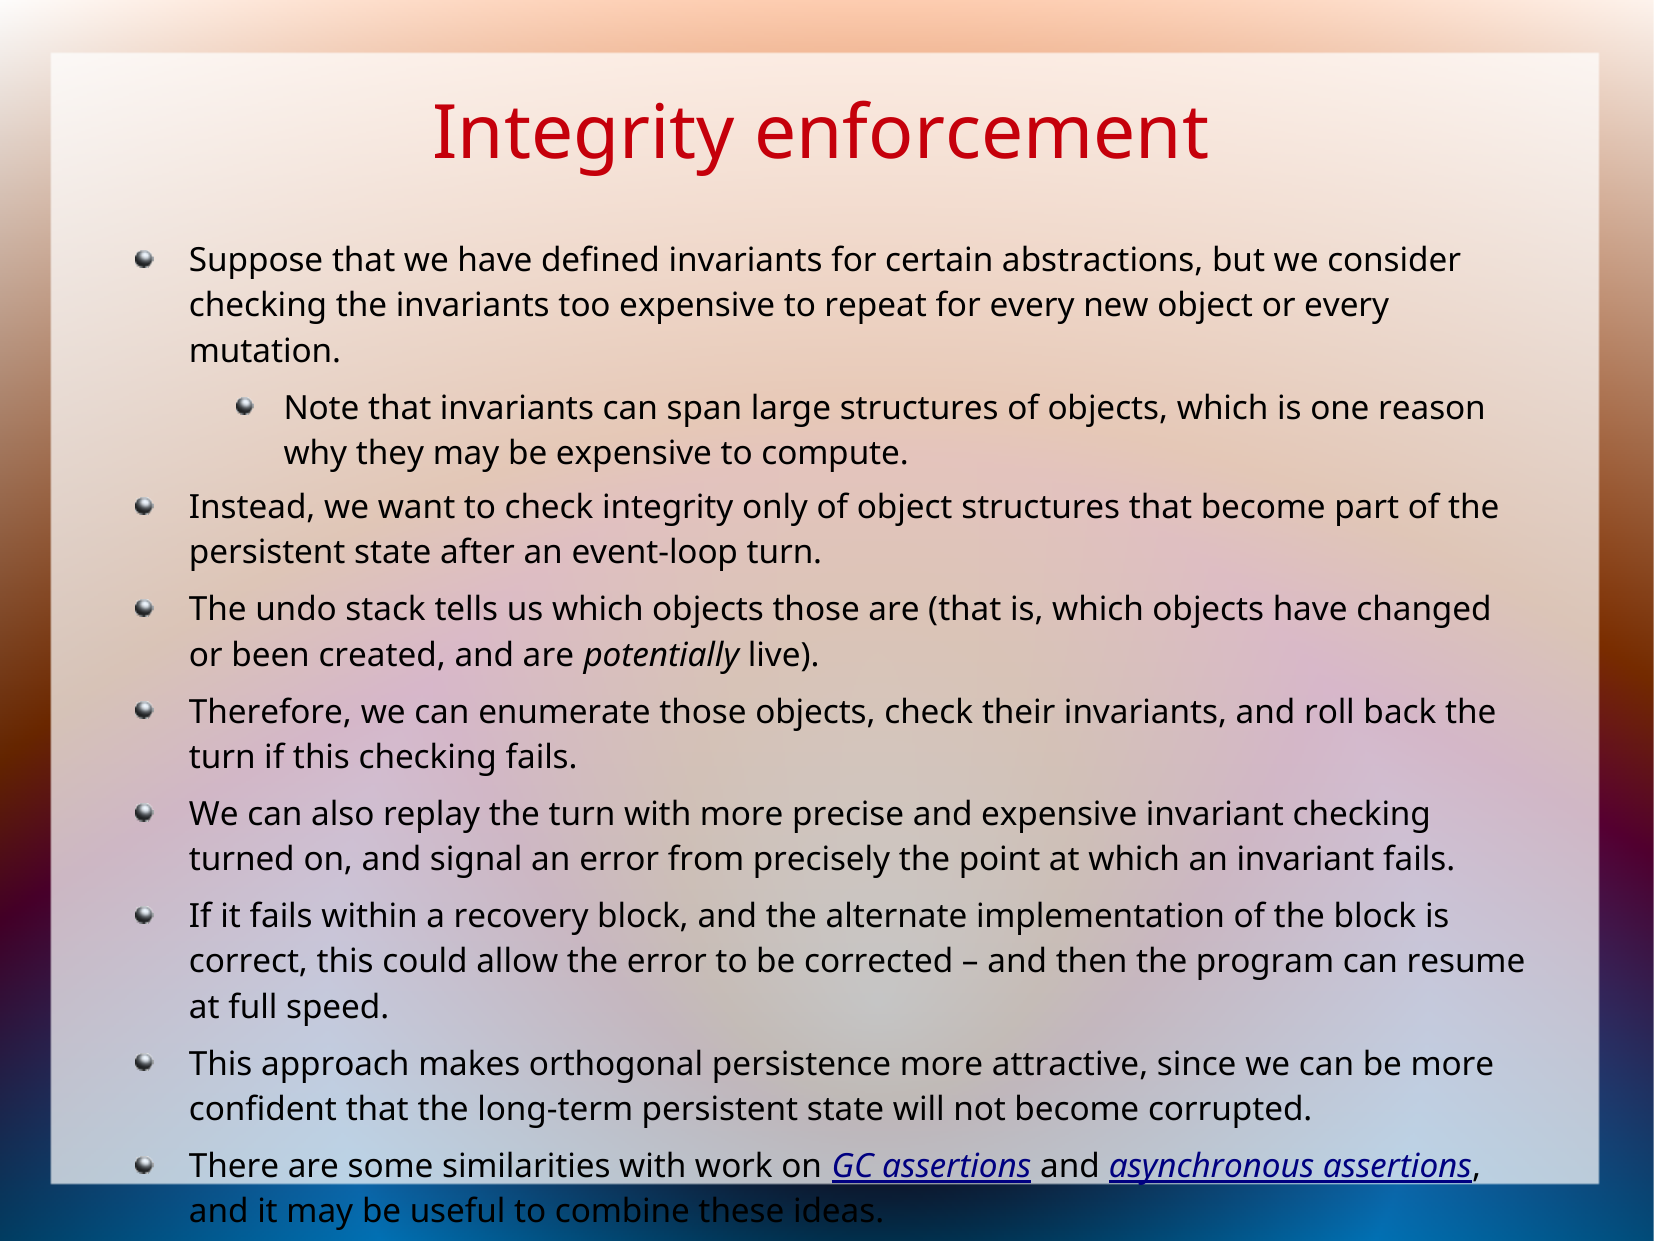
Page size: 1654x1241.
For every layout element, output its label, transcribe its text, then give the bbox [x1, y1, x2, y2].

list Suppose that we have defined invariants for certain abstractions, but we consider checking the invariants too expensive to repeat for every new object or every mutation. Note that invariants can span large structures of objects, which is one reason why they may be expensive to compute. Instead, we want to check integrity only of object structures that become part of the persistent state after an event-loop turn. The undo stack tells us which objects those are (that is, which objects have changed or been created, and are potentially live). Therefore, we can enumerate those objects, check their invariants, and roll back the turn if this checking fails. We can also replay the turn with more precise and expensive invariant checking turned on, and signal an error from precisely the point at which an invariant fails. If it fails within a recovery block, and the alternate implementation of the block is correct, this could allow the error to be corrected – and then the program can resume at full speed. This approach makes orthogonal persistence more attractive, since we can be more confident that the long-term persistent state will not become corrupted. There are some similarities with work on GC assertions and asynchronous assertions, and it may be useful to combine these ideas. [118, 236, 1536, 1053]
picture [0, 0, 1654, 1241]
title Integrity enforcement [76, 59, 1565, 200]
